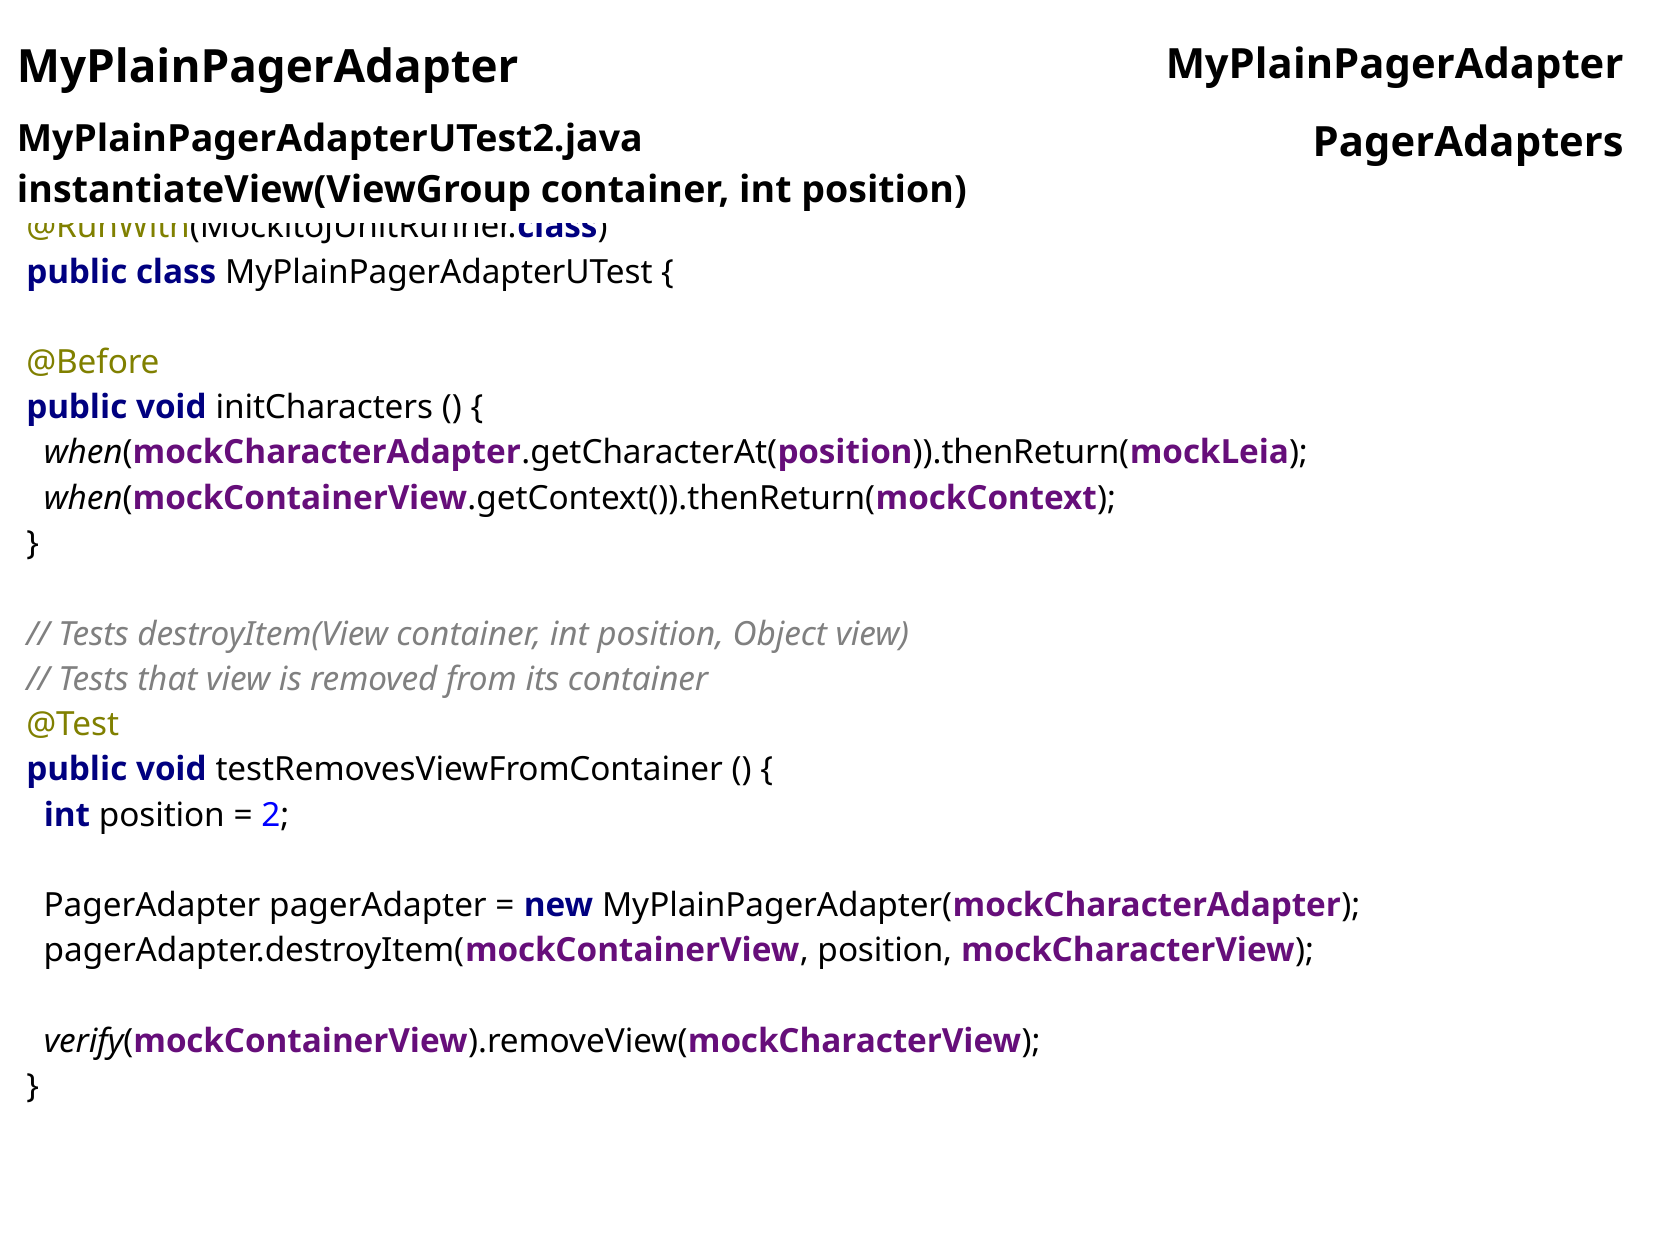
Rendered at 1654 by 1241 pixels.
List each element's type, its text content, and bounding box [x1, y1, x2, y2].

table_header MyPlainPagerAdapter [1087, 27, 1638, 104]
table_cell PagerAdapters [1087, 105, 1638, 222]
table_cell MyPlainPagerAdapterUTest2.java instantiateView(ViewGroup container, int position) [3, 105, 1086, 222]
text_box @RunWith(MockitoJUnitRunner.class) public class MyPlainPagerAdapterUTest { @Before public void initCharacters () { when(mockCharacterAdapter.getCharacterAt(position)).thenReturn(mockLeia); when(mockContainerView.getContext()).thenReturn(mockContext); } // Tests destroyItem(View container, int position, Object view) // Tests that view is removed from its container @Test public void testRemovesViewFromContainer () { int position = 2; PagerAdapter pagerAdapter = new MyPlainPagerAdapter(mockCharacterAdapter); pagerAdapter.destroyItem(mockContainerView, position, mockCharacterView); verify(mockContainerView).removeView(mockCharacterView); } [11, 223, 1621, 1222]
table_header MyPlainPagerAdapter [3, 27, 1086, 104]
